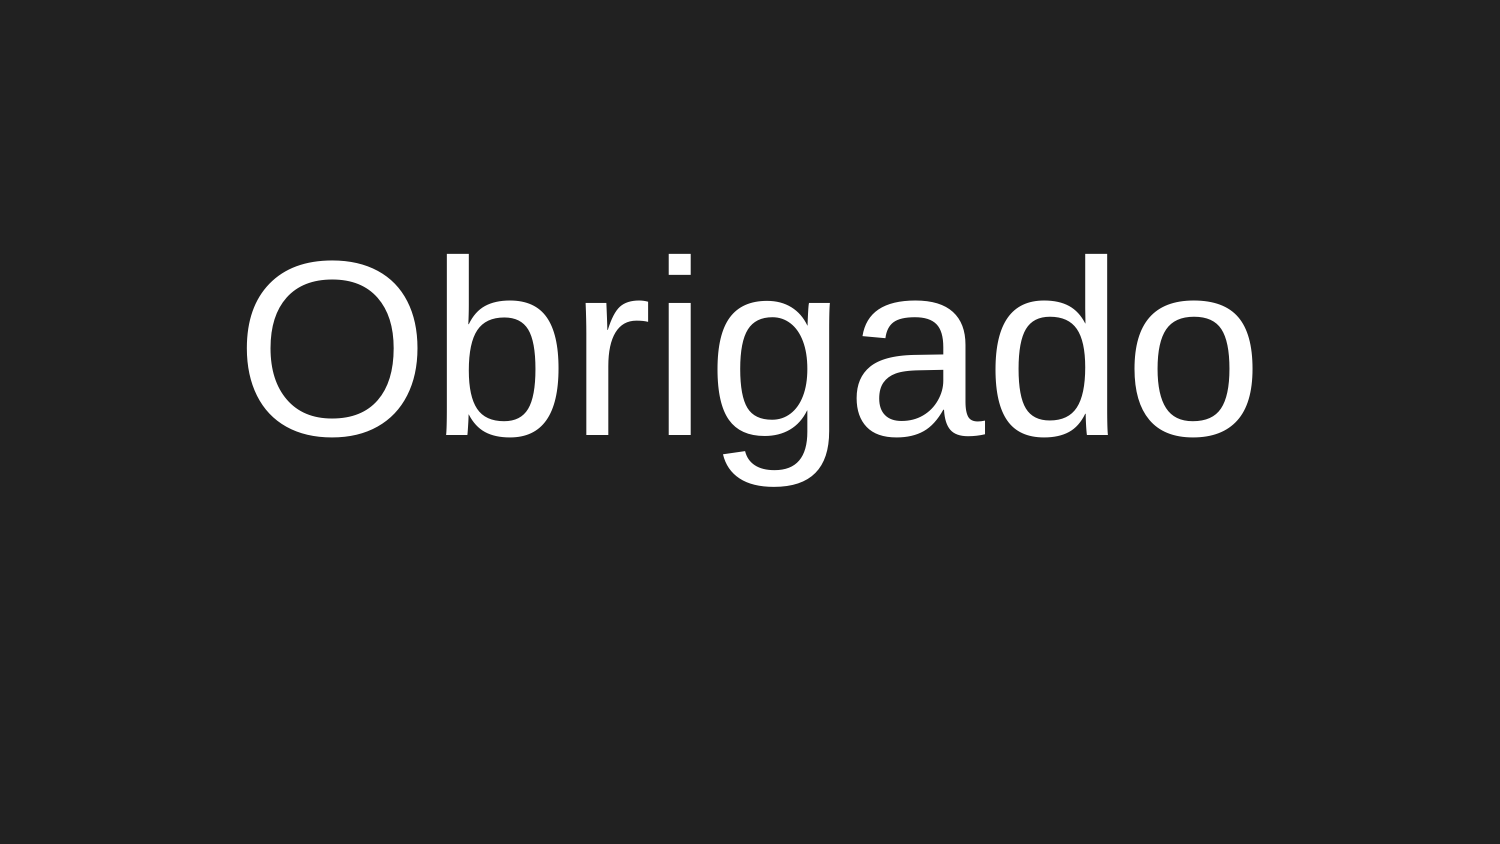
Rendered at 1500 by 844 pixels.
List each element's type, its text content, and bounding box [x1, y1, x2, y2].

title Obrigado [51, 181, 1449, 504]
